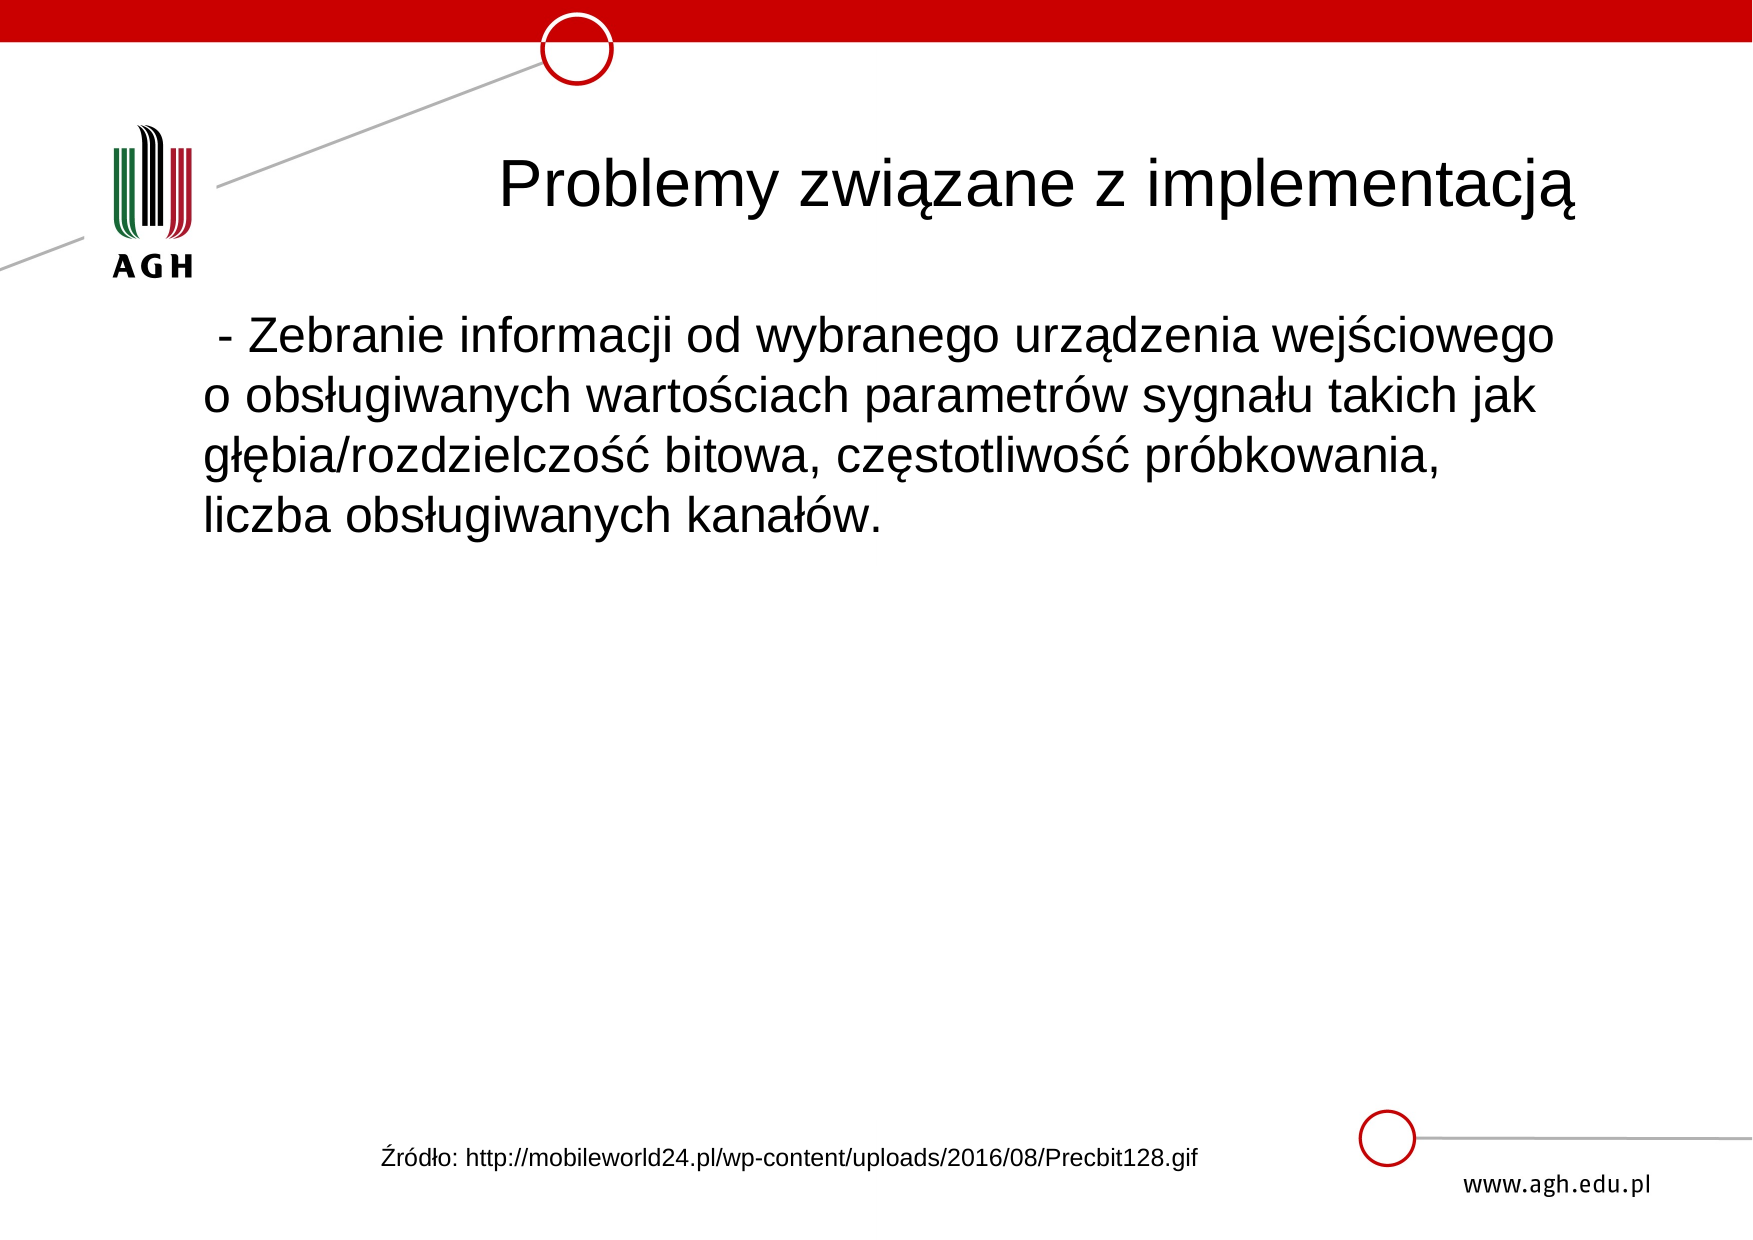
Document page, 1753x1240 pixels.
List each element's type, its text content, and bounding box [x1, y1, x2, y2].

text_box Źródło: http://mobileworld24.pl/wp-content/uploads/2016/08/Precbit128.gif [366, 1133, 1300, 1179]
text_box Problemy związane z implementacją [484, 132, 1630, 308]
text_box - Zebranie informacji od wybranego urządzenia wejściowego o obsługiwanych wartościach parametrów sygnału takich jak głębia/rozdzielczość bitowa, częstotliwość próbkowania, liczba obsługiwanych kanałów. [188, 295, 1583, 611]
picture [0, 0, 1753, 1240]
